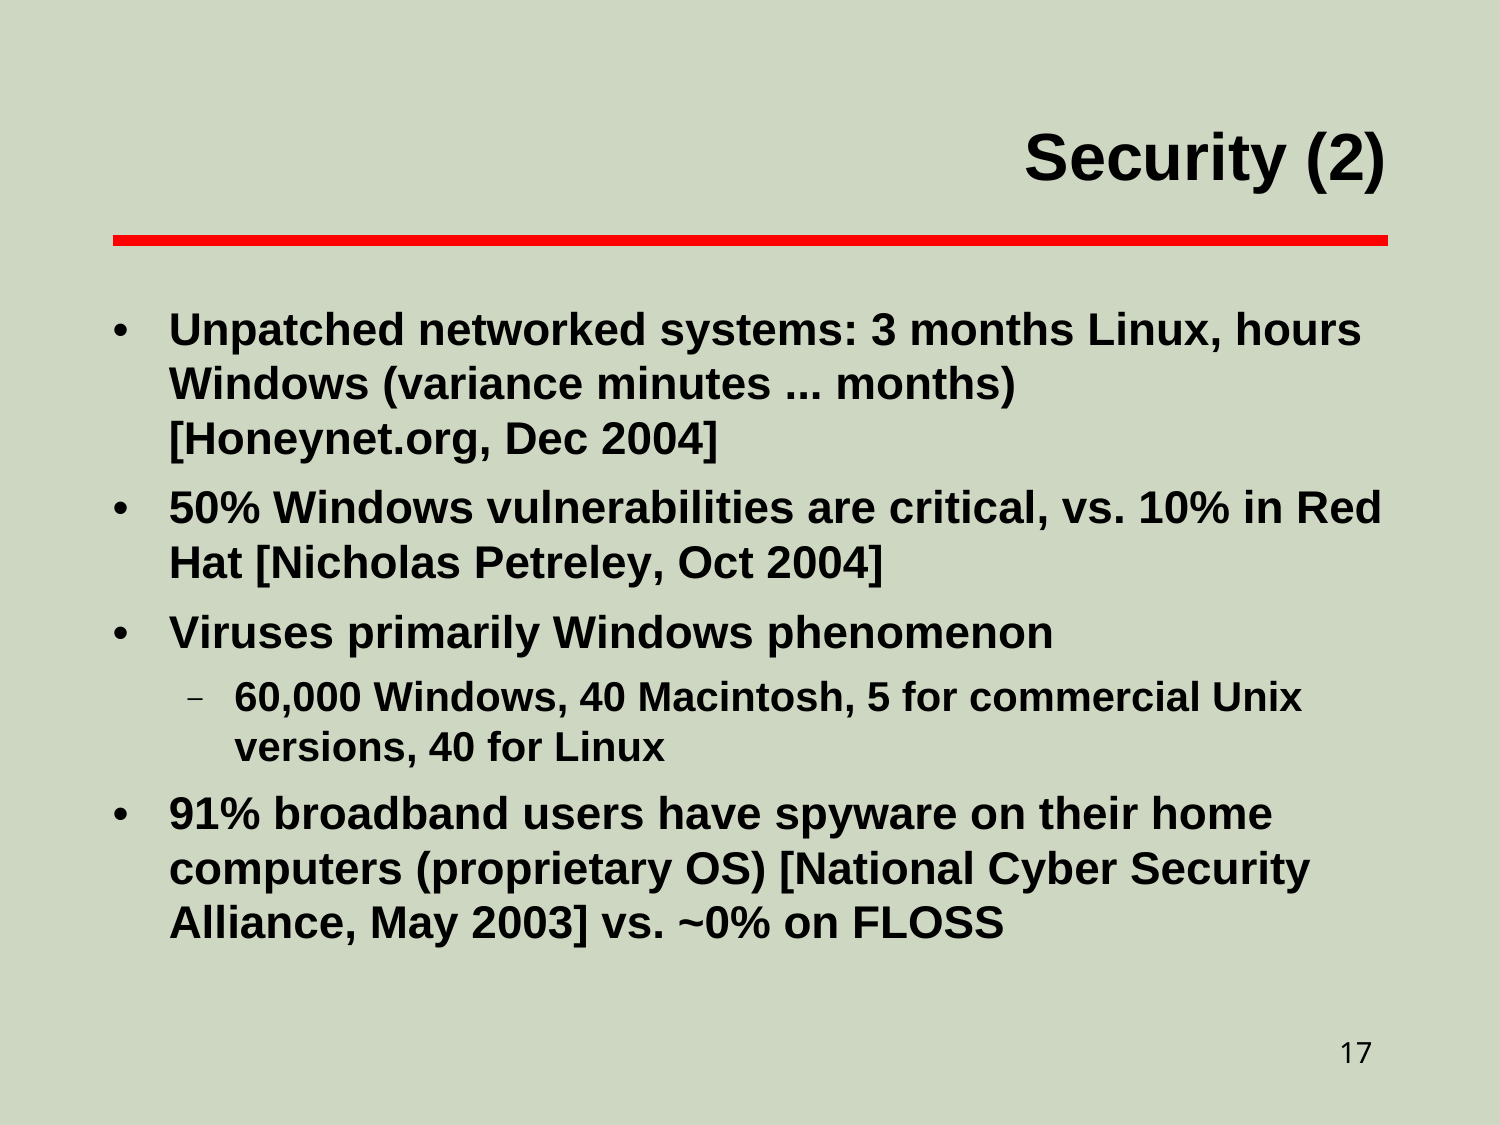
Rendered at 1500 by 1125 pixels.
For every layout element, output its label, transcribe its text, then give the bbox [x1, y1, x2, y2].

title Security (2) [337, 85, 1388, 224]
list Unpatched networked systems: 3 months Linux, hours Windows (variance minutes ... months) [Honeynet.org, Dec 2004] 50% Windows vulnerabilities are critical, vs. 10% in Red Hat [Nicholas Petreley, Oct 2004] Viruses primarily Windows phenomenon 60,000 Windows, 40 Macintosh, 5 for commercial Unix versions, 40 for Linux 91% broadband users have spyware on their home computers (proprietary OS) [National Cyber Security Alliance, May 2003] vs. ~0% on FLOSS [112, 299, 1388, 1080]
